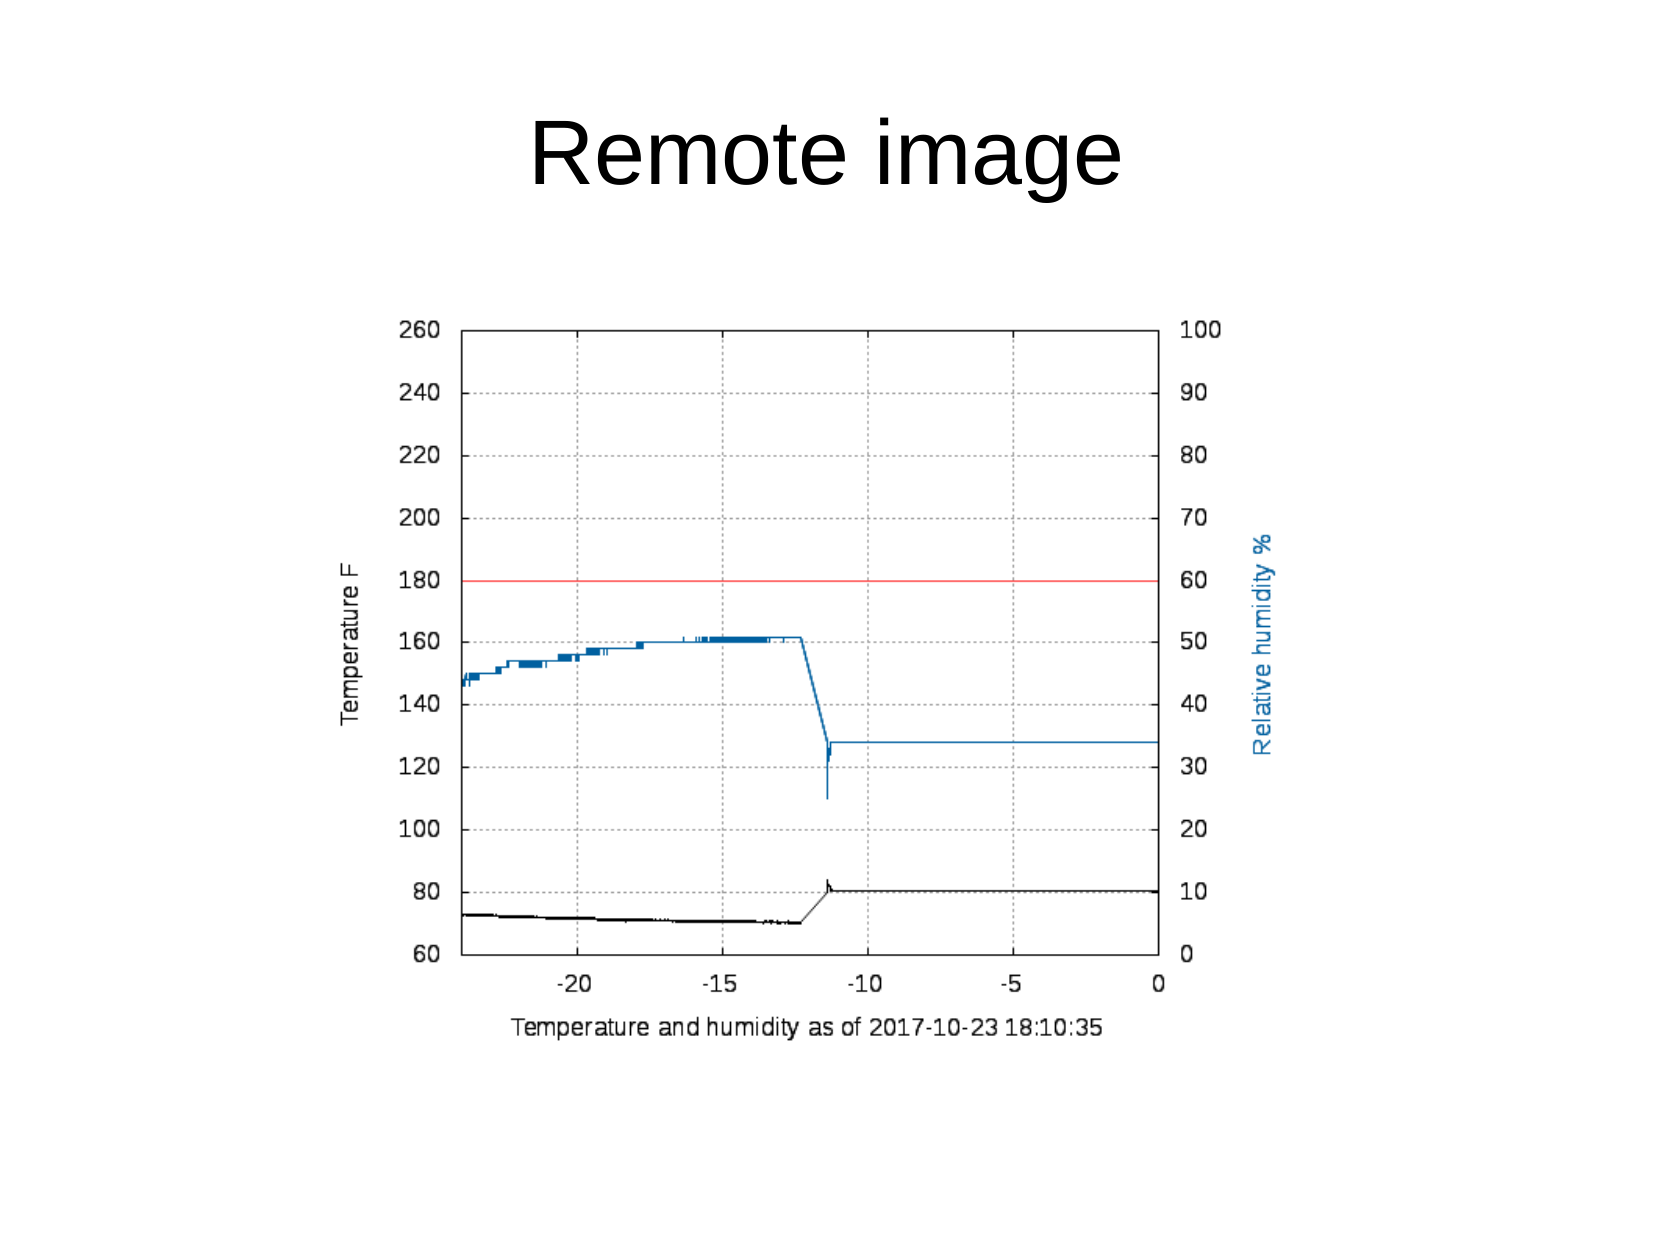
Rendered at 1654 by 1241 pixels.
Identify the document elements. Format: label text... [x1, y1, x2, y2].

title Remote image [82, 49, 1571, 257]
picture [330, 299, 1330, 1050]
